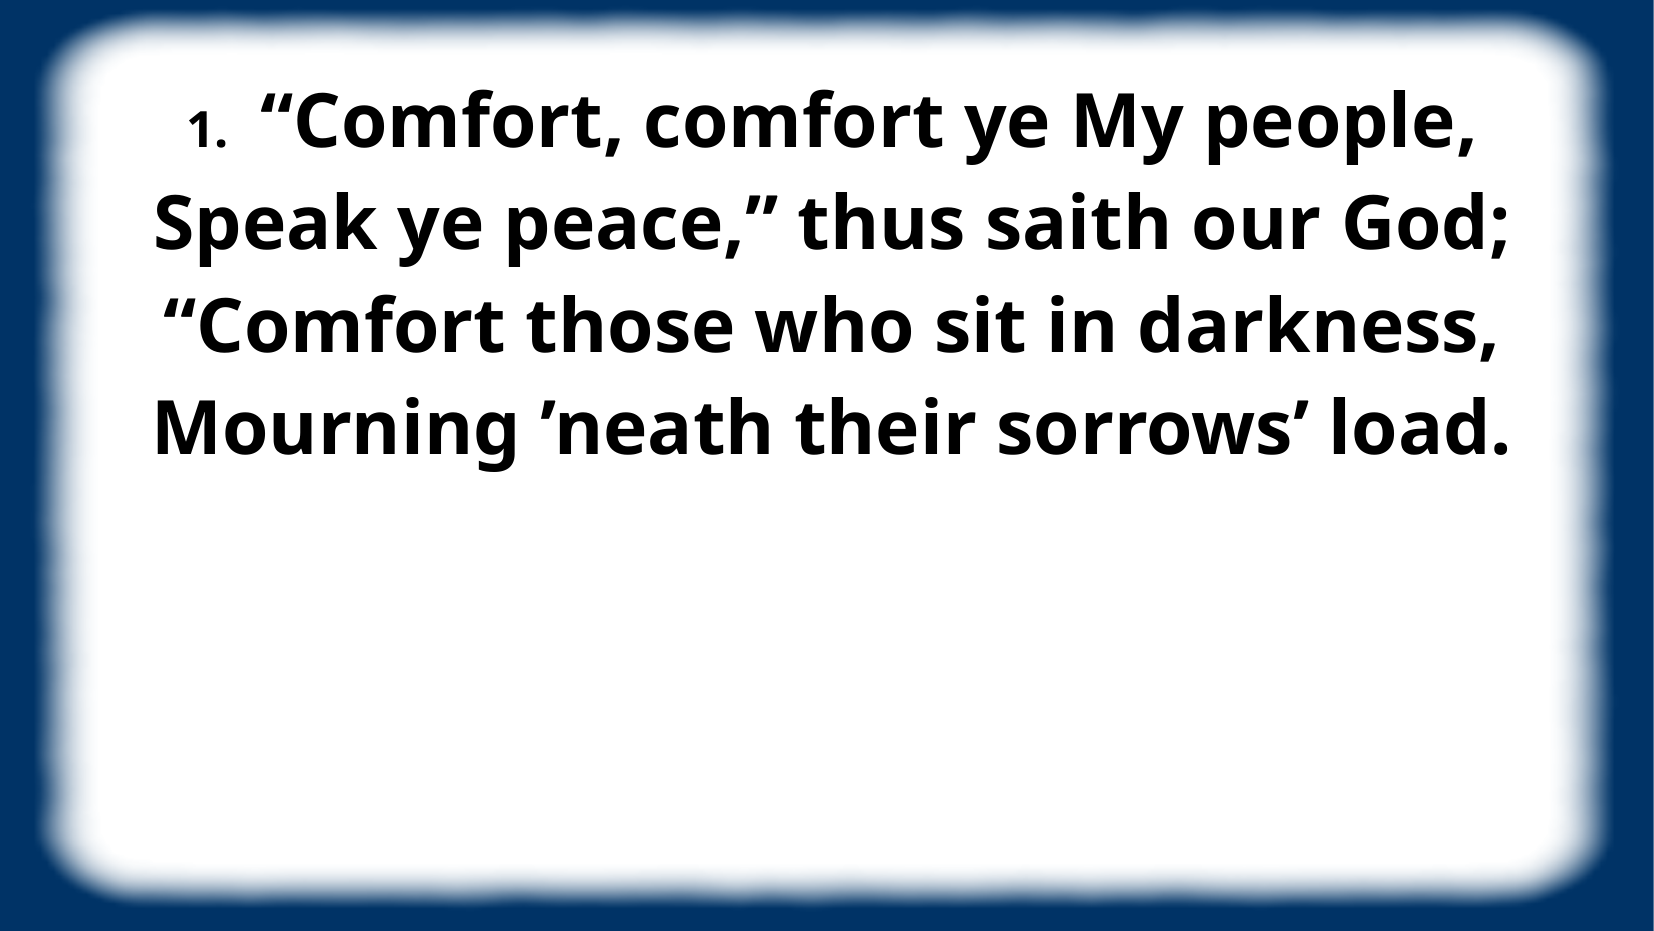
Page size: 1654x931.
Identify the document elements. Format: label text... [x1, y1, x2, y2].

text_box 1. “Comfort, comfort ye My people, Speak ye peace,” thus saith our God; “Comfort those who sit in darkness, Mourning ’neath their sorrows’ load. [75, 60, 1591, 475]
picture [0, 0, 1654, 931]
